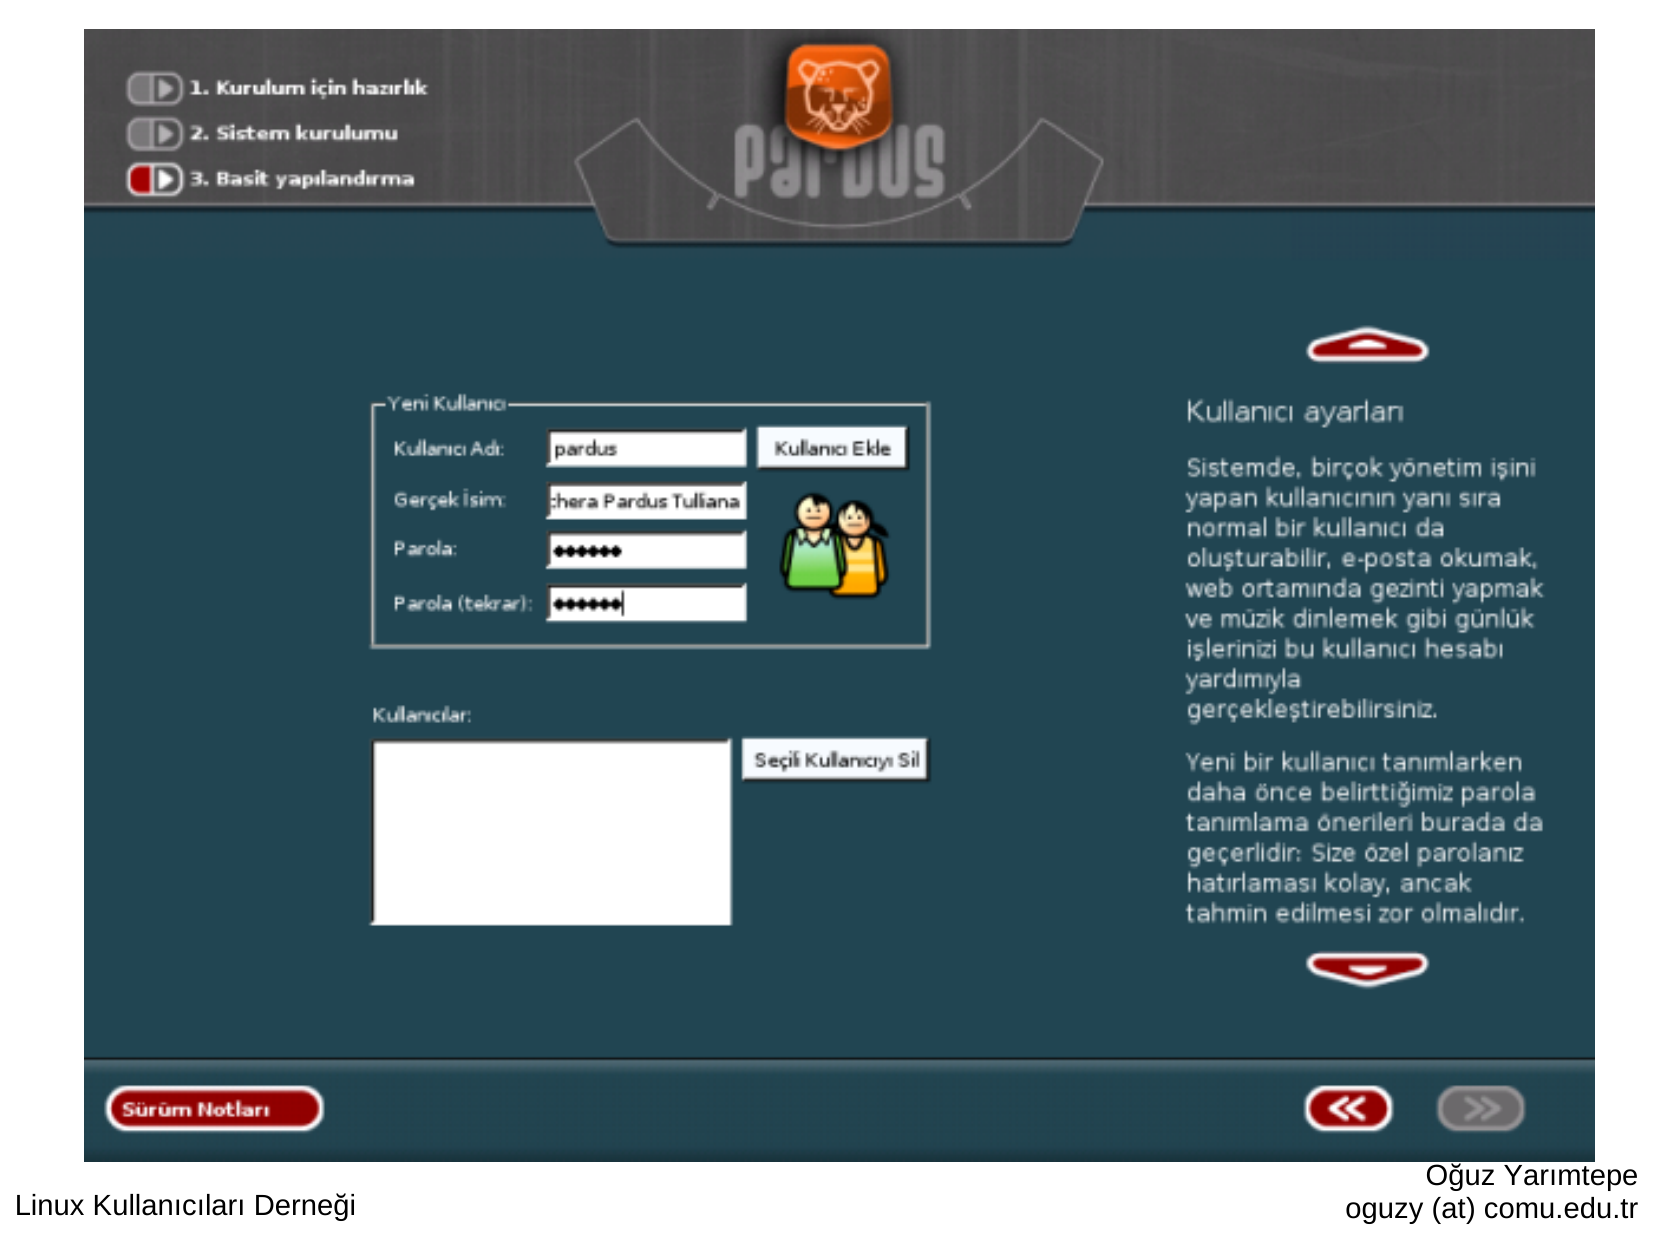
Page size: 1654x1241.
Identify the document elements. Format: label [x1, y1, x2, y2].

picture [84, 29, 1595, 1162]
